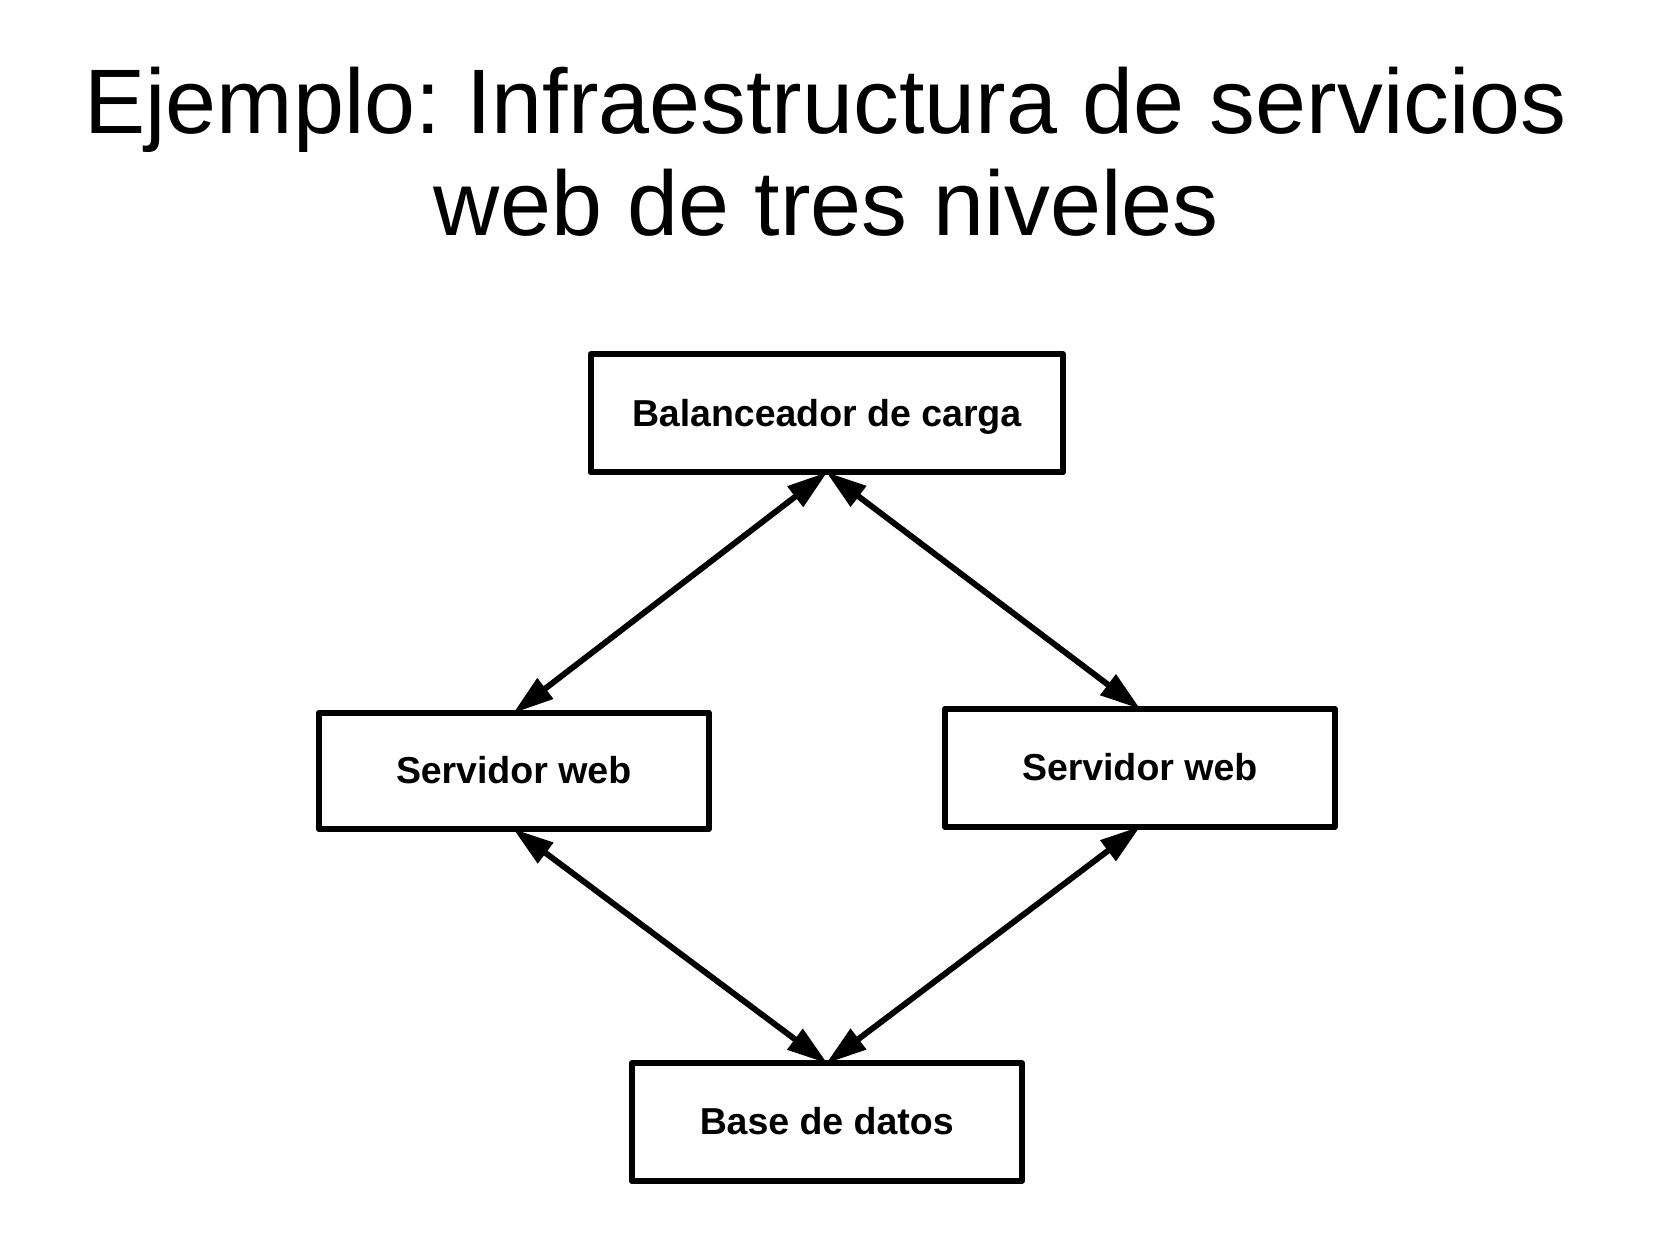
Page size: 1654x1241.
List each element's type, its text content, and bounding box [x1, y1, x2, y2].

title Ejemplo: Infraestructura de servicios web de tres niveles [82, 49, 1571, 257]
text_box Balanceador de carga [590, 354, 1063, 473]
text_box Base de datos [631, 1062, 1022, 1182]
text_box Servidor web [944, 708, 1335, 827]
text_box Servidor web [318, 712, 709, 830]
